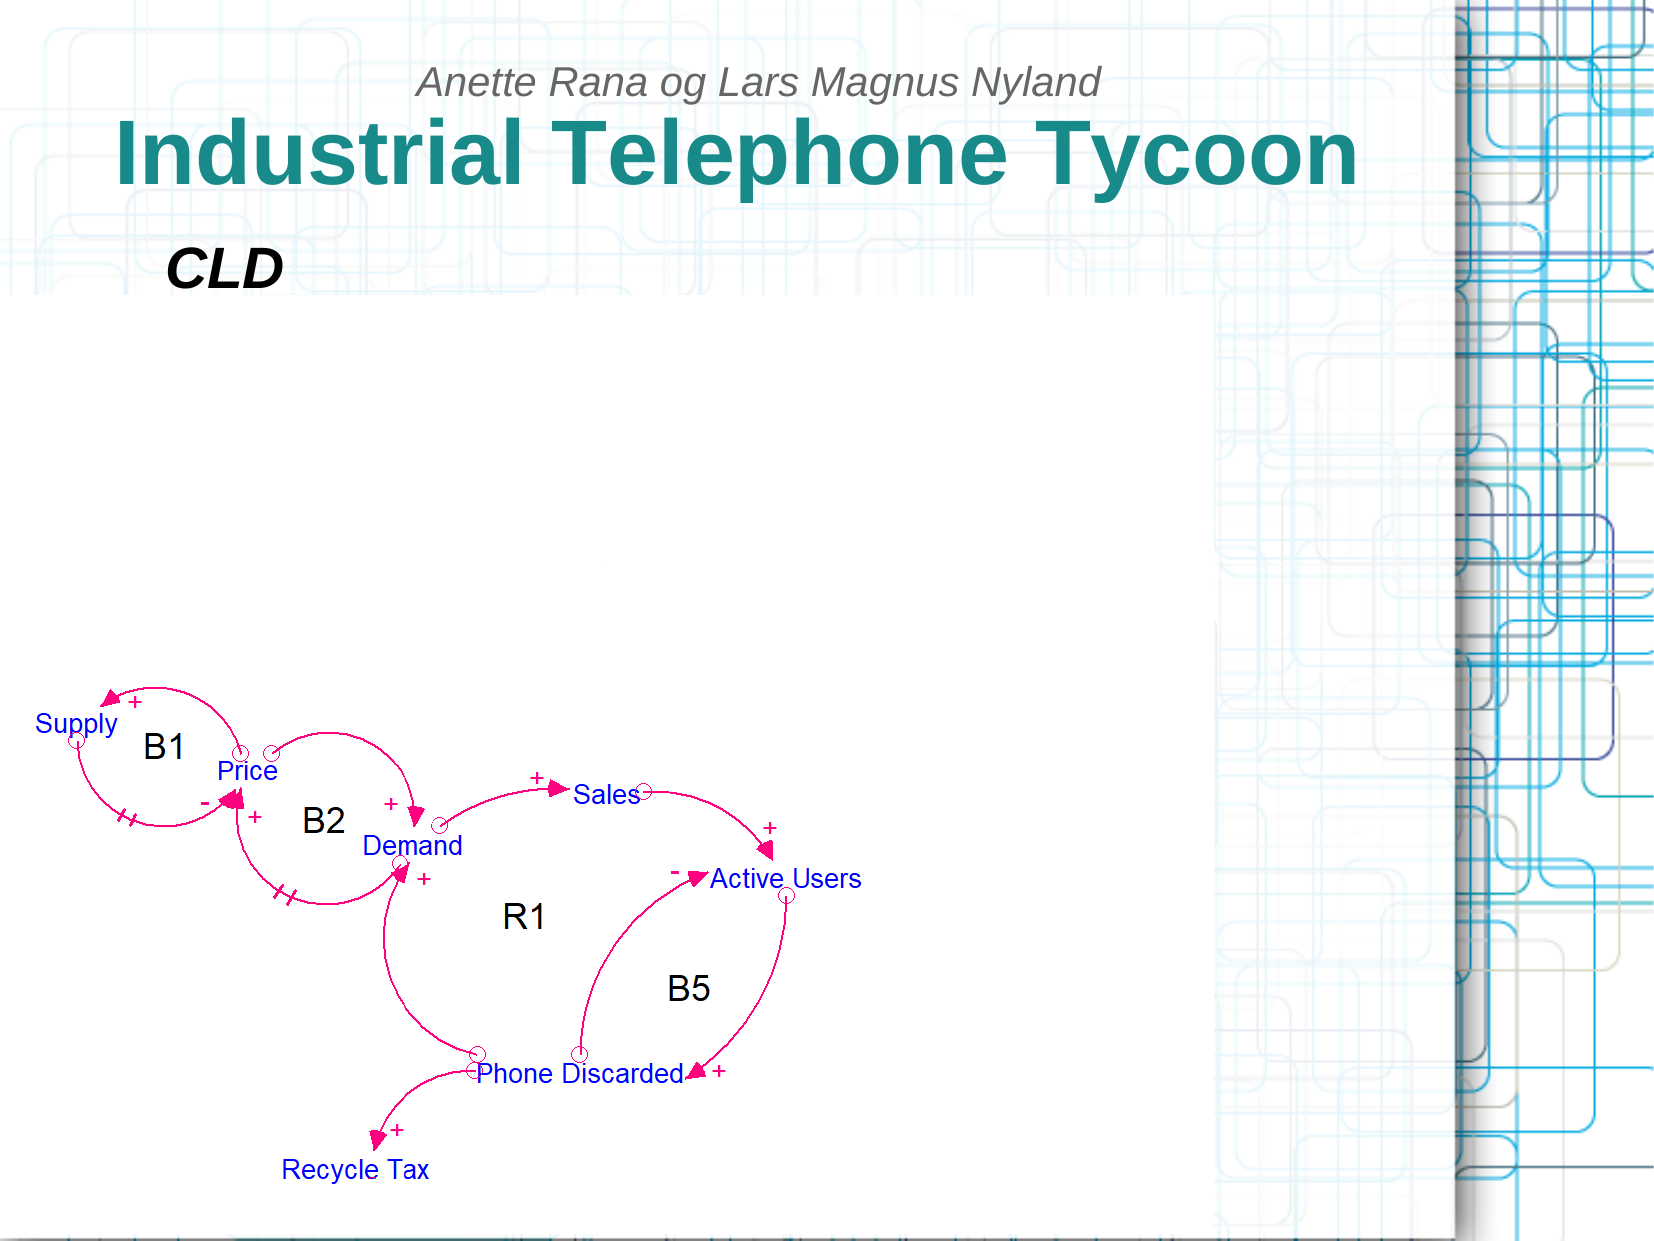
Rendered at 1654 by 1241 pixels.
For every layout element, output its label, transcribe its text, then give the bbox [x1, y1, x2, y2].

list CLD [70, 236, 1406, 1205]
title Industrial Telephone Tycoon [59, 56, 1418, 250]
list Anette Rana og Lars Magnus Nyland [82, 58, 1418, 210]
picture [0, 0, 1654, 1241]
